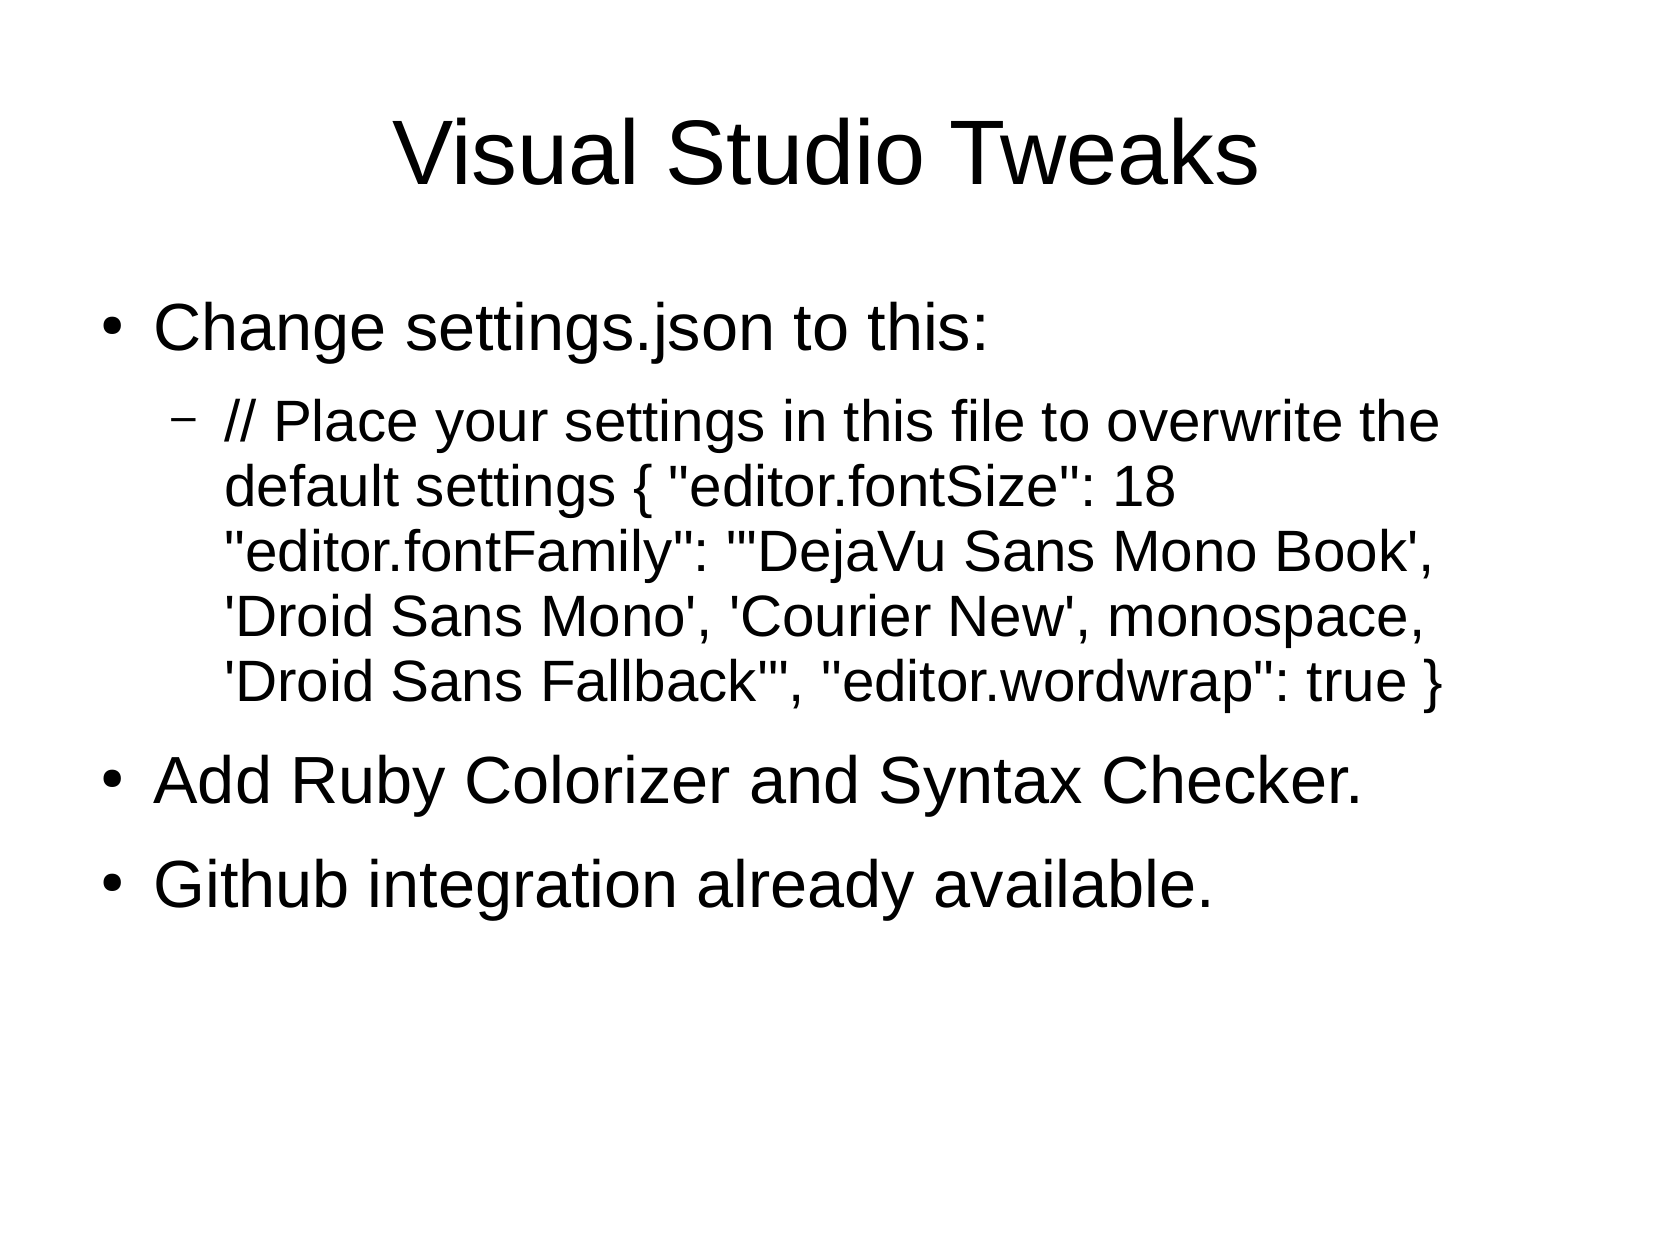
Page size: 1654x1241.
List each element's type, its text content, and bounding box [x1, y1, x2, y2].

title Visual Studio Tweaks [82, 49, 1571, 257]
list Change settings.json to this: // Place your settings in this file to overwrite the default settings { "editor.fontSize": 18 "editor.fontFamily": "'DejaVu Sans Mono Book', 'Droid Sans Mono', 'Courier New', monospace, 'Droid Sans Fallback'", "editor.wordwrap": true } Add Ruby Colorizer and Syntax Checker. Github integration already available. [82, 290, 1571, 1010]
